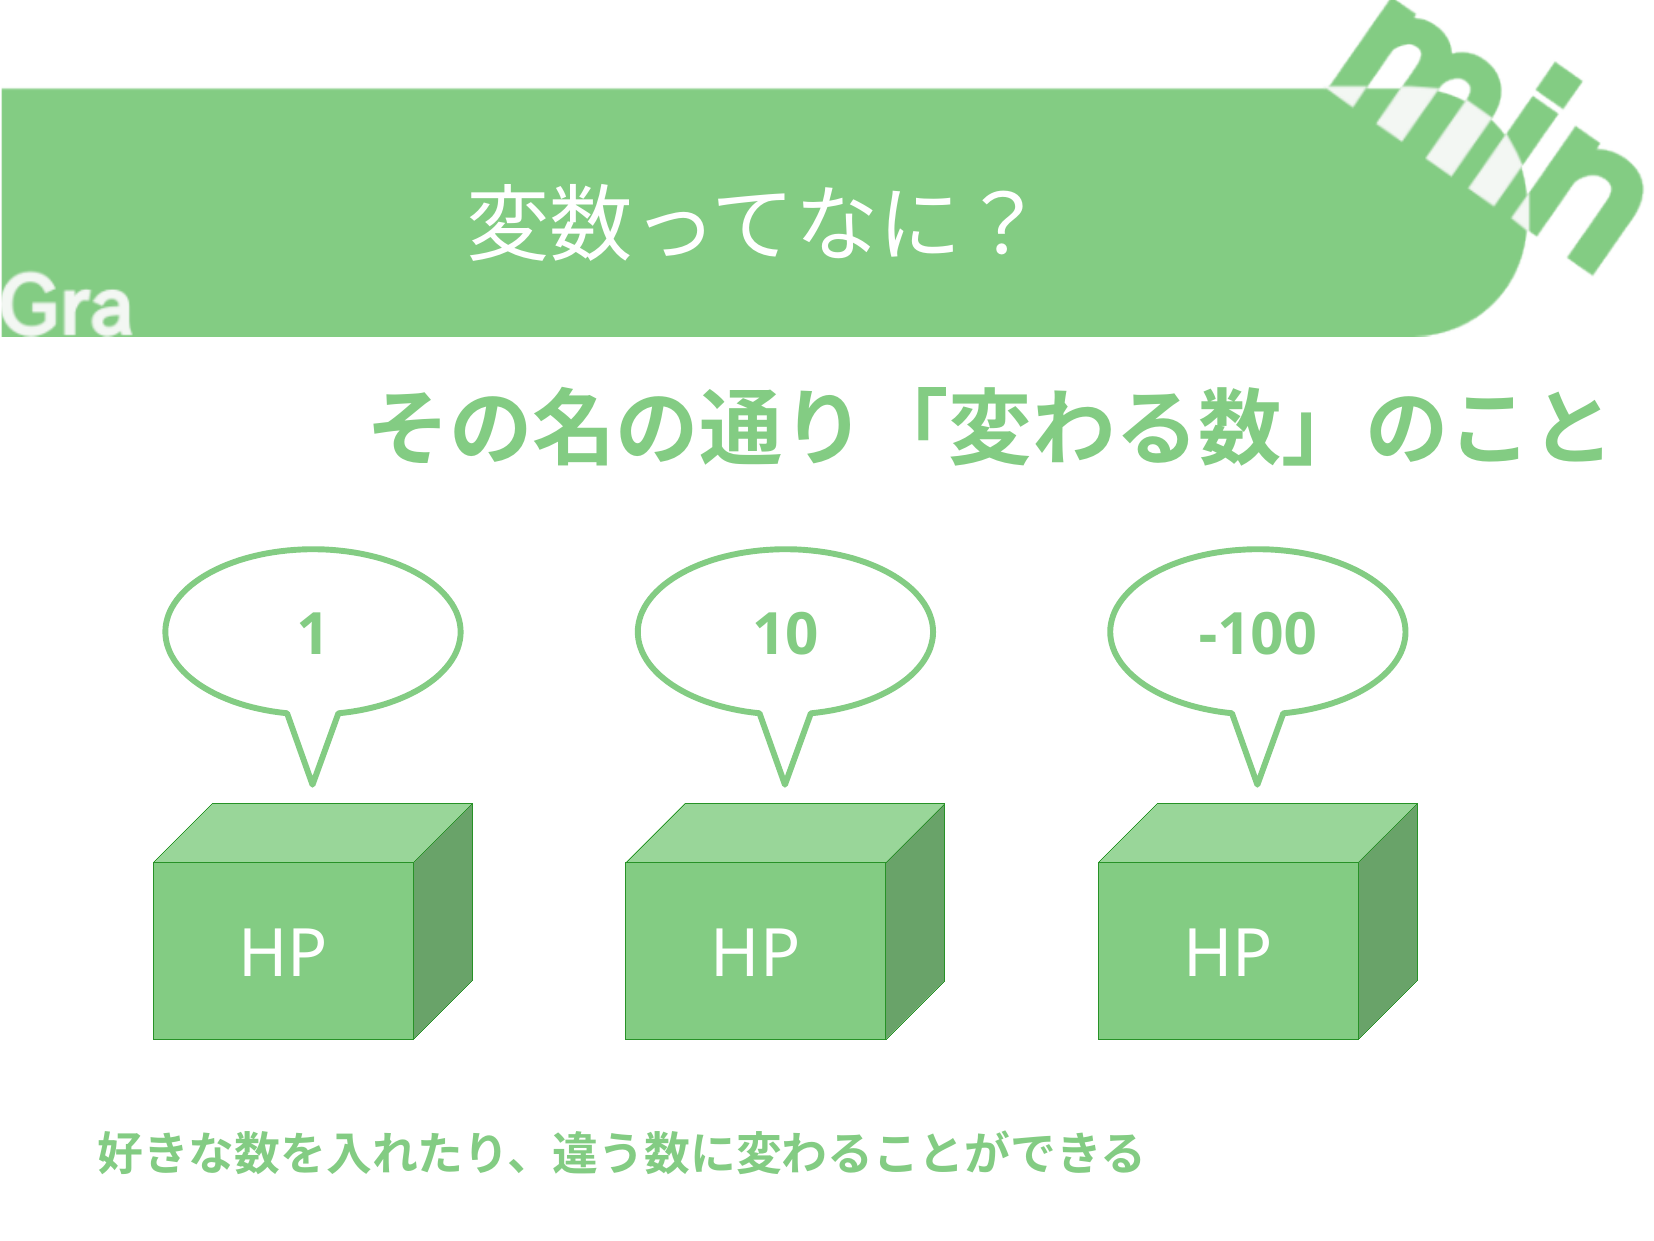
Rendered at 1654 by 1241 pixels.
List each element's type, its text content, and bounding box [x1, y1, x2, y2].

title 変数ってなに？ [11, 147, 1501, 290]
text_box HP [1098, 863, 1358, 1040]
text_box 10 [637, 549, 934, 785]
picture [1, 0, 1654, 337]
text_box -100 [1110, 549, 1406, 785]
text_box その名の通り「変わる数」のこと [35, 354, 1630, 493]
text_box 好きな数を入れたり、違う数に変わることができる [82, 1110, 1583, 1194]
text_box 1 [165, 549, 461, 785]
text_box HP [153, 863, 413, 1040]
text_box HP [625, 863, 885, 1040]
